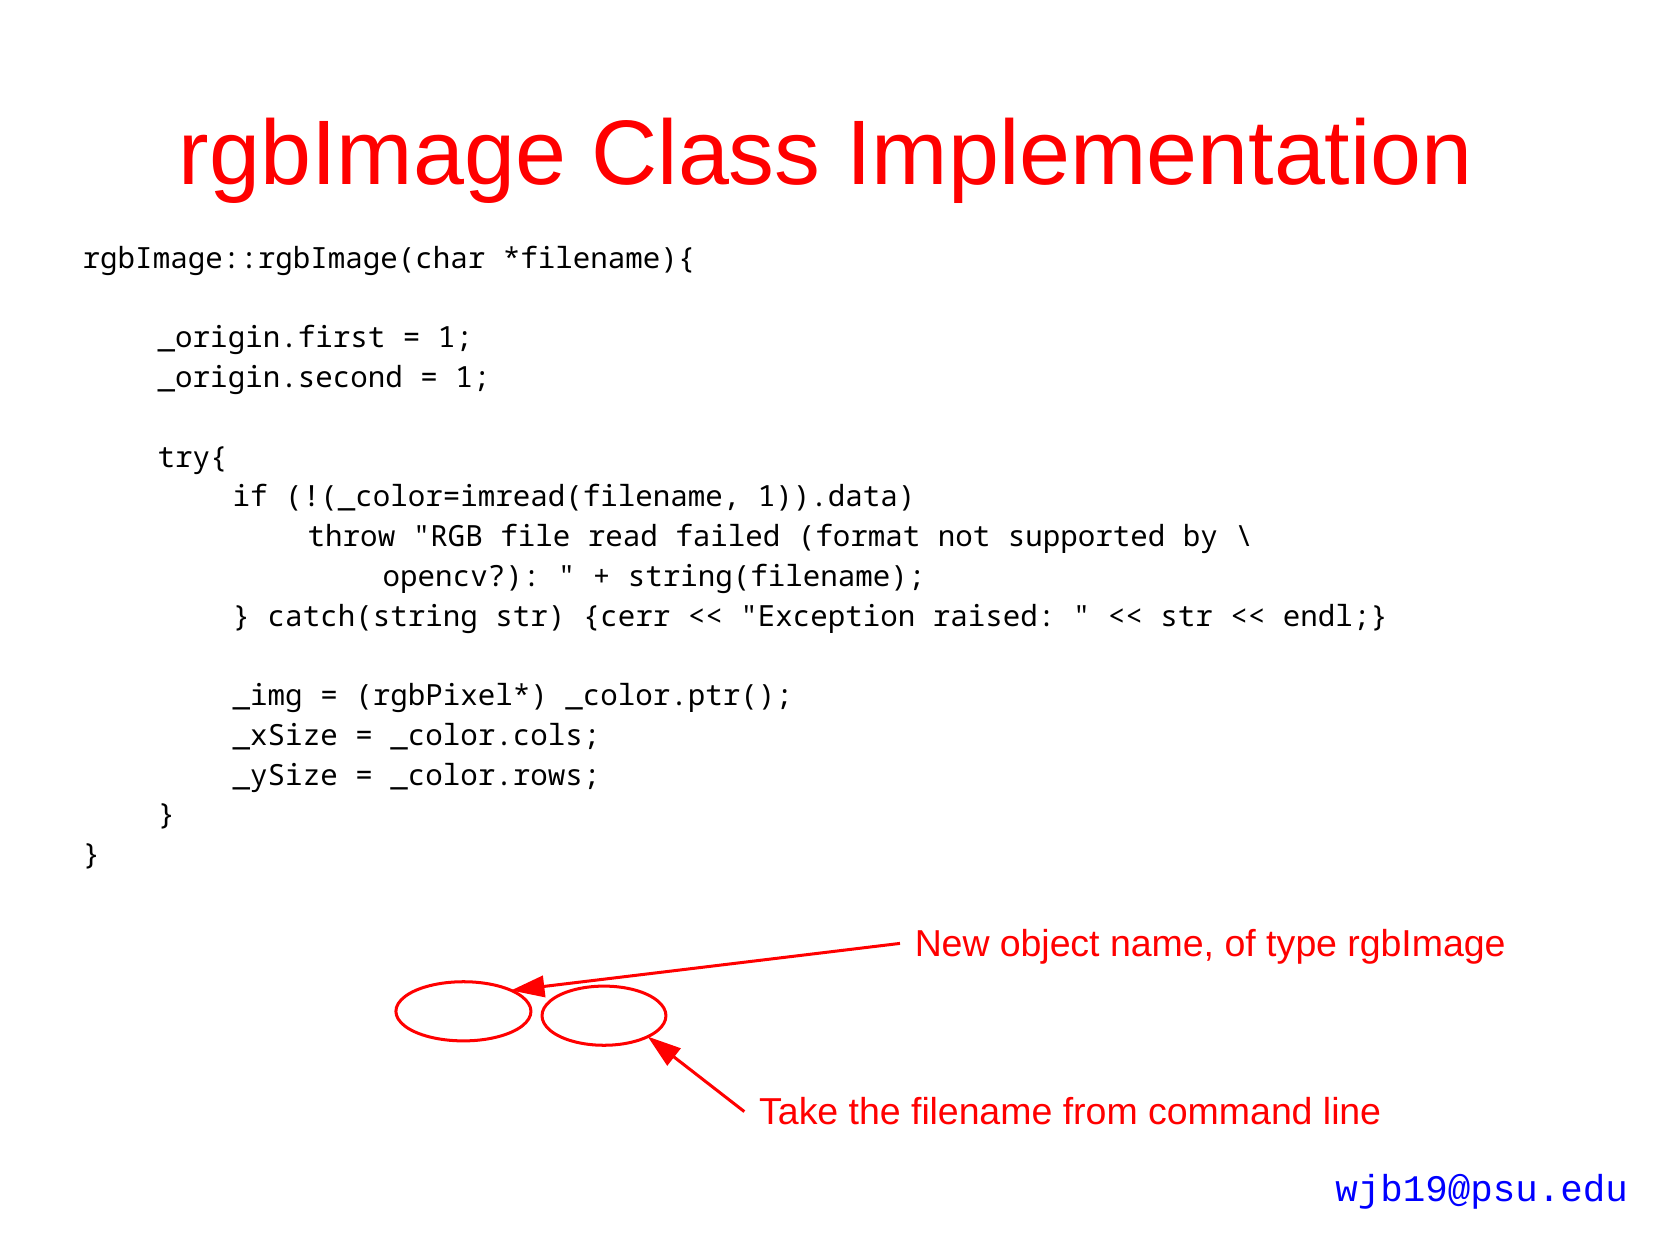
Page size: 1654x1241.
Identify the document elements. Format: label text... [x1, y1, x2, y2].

text_box wjb19@psu.edu [1320, 1162, 1643, 1220]
text_box New object name, of type rgbImage [900, 915, 1521, 972]
subtitle rgbImage::rgbImage(char *filename){ _origin.first = 1; _origin.second = 1; try{ if (!(_color=imread(filename, 1)).data) throw "RGB file read failed (format not supported by \ opencv?): " + string(filename); } catch(string str) {cerr << "Exception raised: " << str << endl;} _img = (rgbPixel*) _color.ptr(); _xSize = _color.cols; _ySize = _color.rows; } } [82, 237, 1571, 1056]
title rgbImage Class Implementation [82, 49, 1571, 237]
text_box Take the filename from command line [744, 1083, 1397, 1141]
